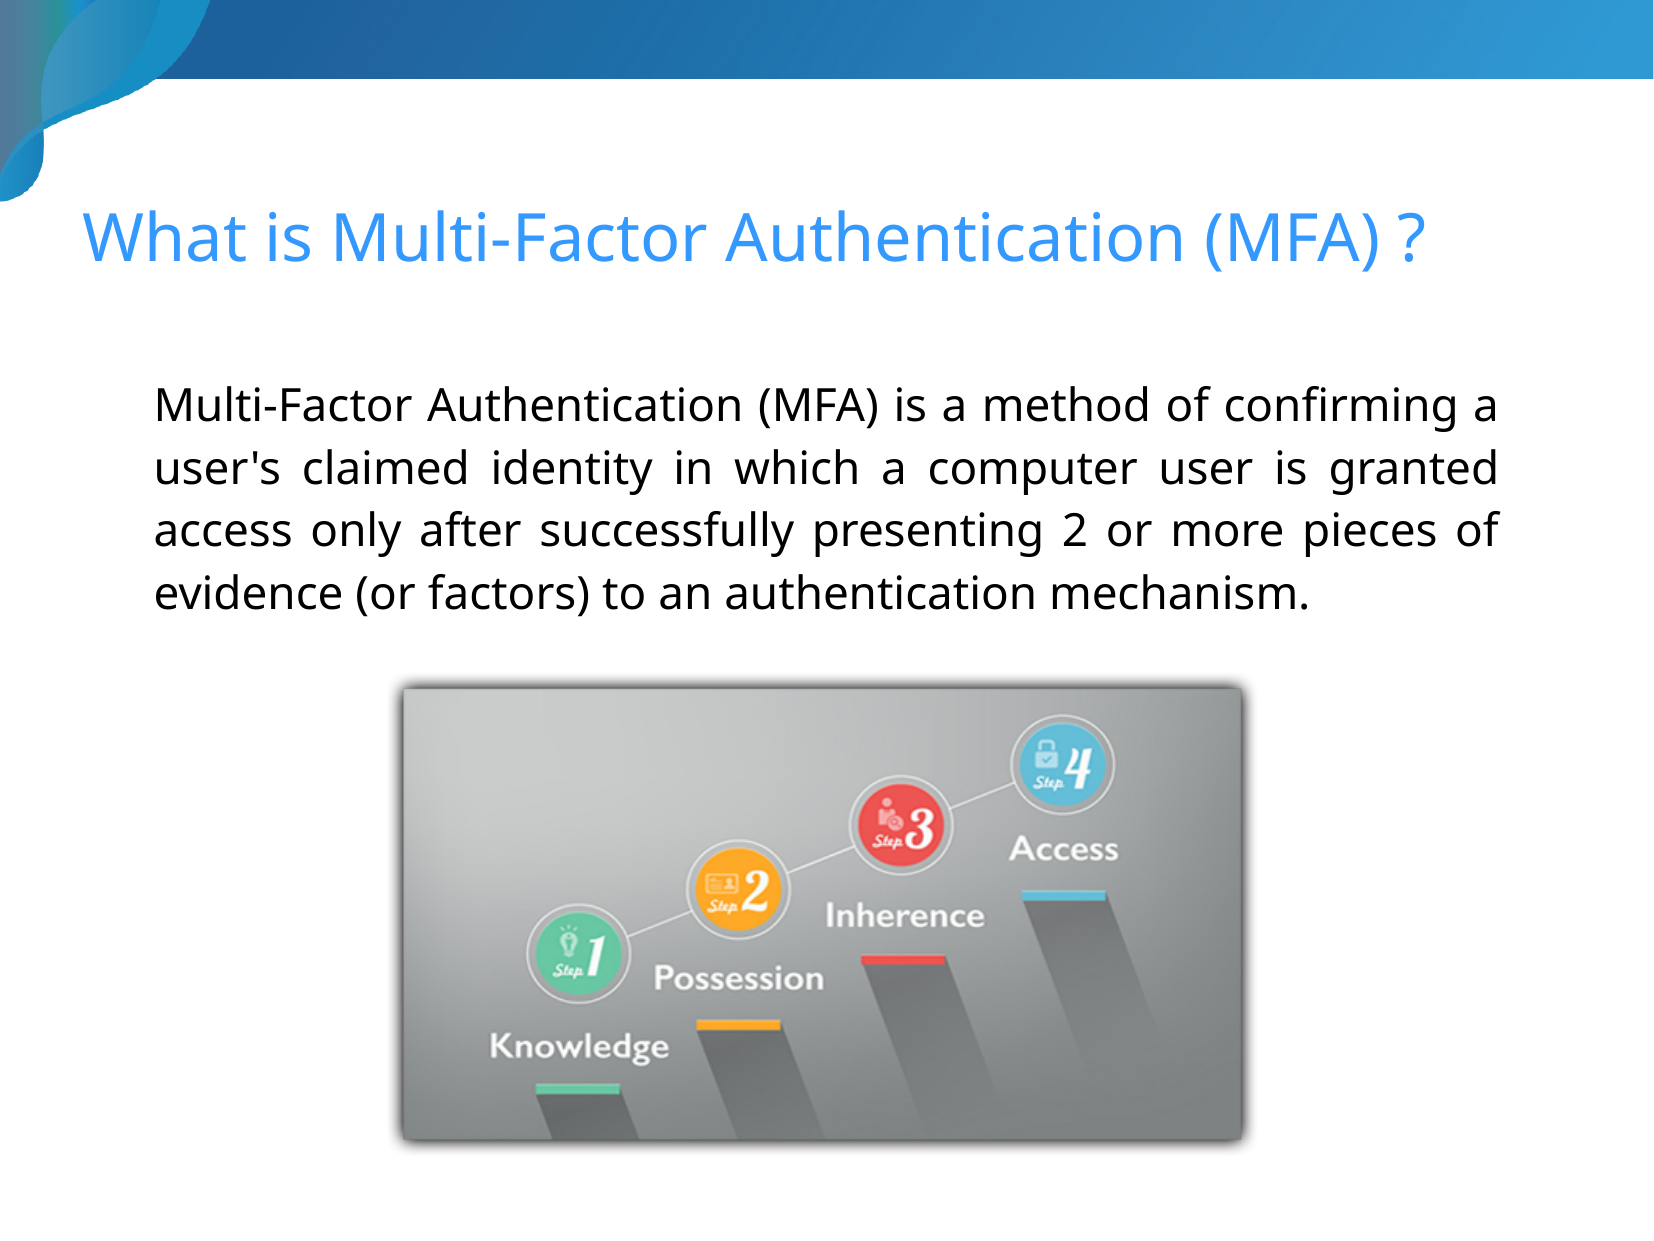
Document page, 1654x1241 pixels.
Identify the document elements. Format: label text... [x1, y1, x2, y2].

picture [0, 0, 1654, 1241]
title What is Multi-Factor Authentication (MFA) ? [82, 139, 1571, 332]
list Multi-Factor Authentication (MFA) is a method of confirming a user's claimed identity in which a computer user is granted access only after successfully presenting 2 or more pieces of evidence (or factors) to an authentication mechanism. [82, 372, 1501, 968]
